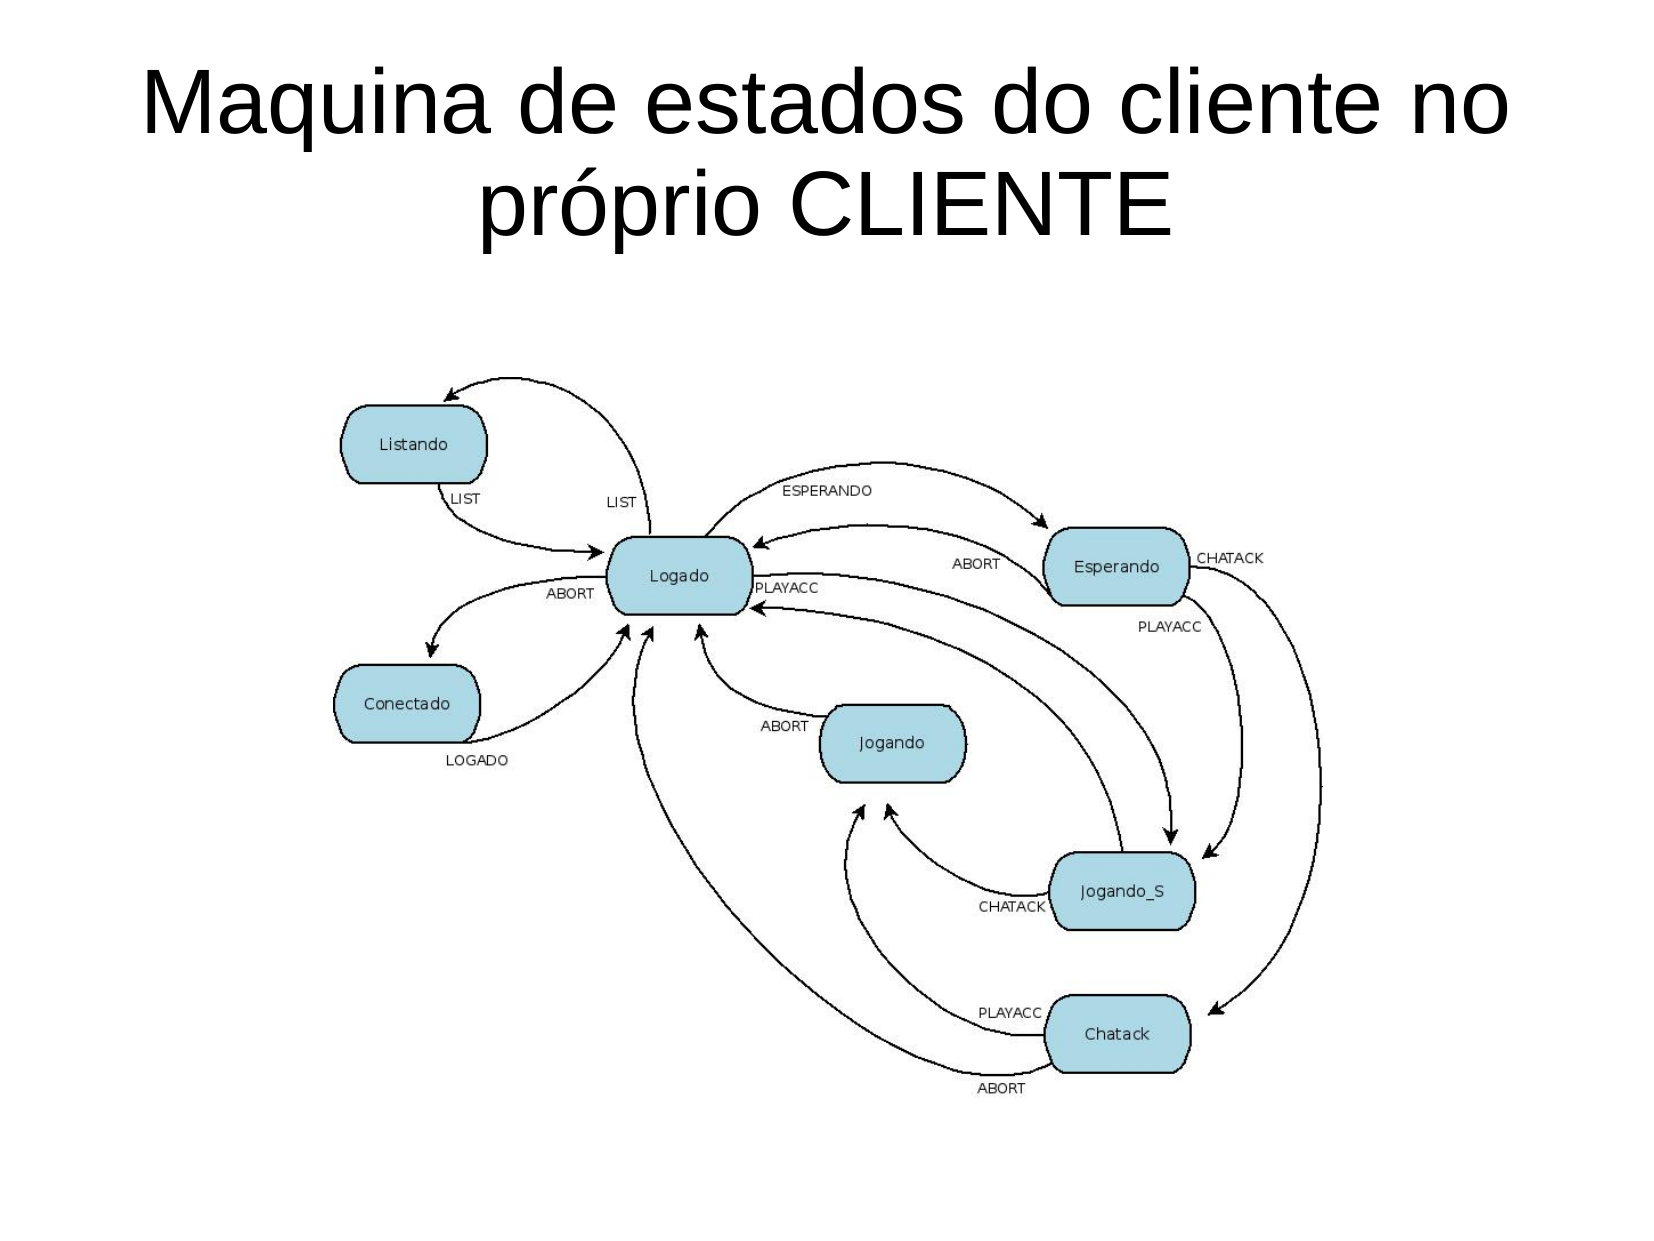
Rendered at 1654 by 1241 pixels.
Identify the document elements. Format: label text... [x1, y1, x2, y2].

picture [333, 377, 1323, 1098]
title Maquina de estados do cliente no próprio CLIENTE [82, 49, 1571, 257]
